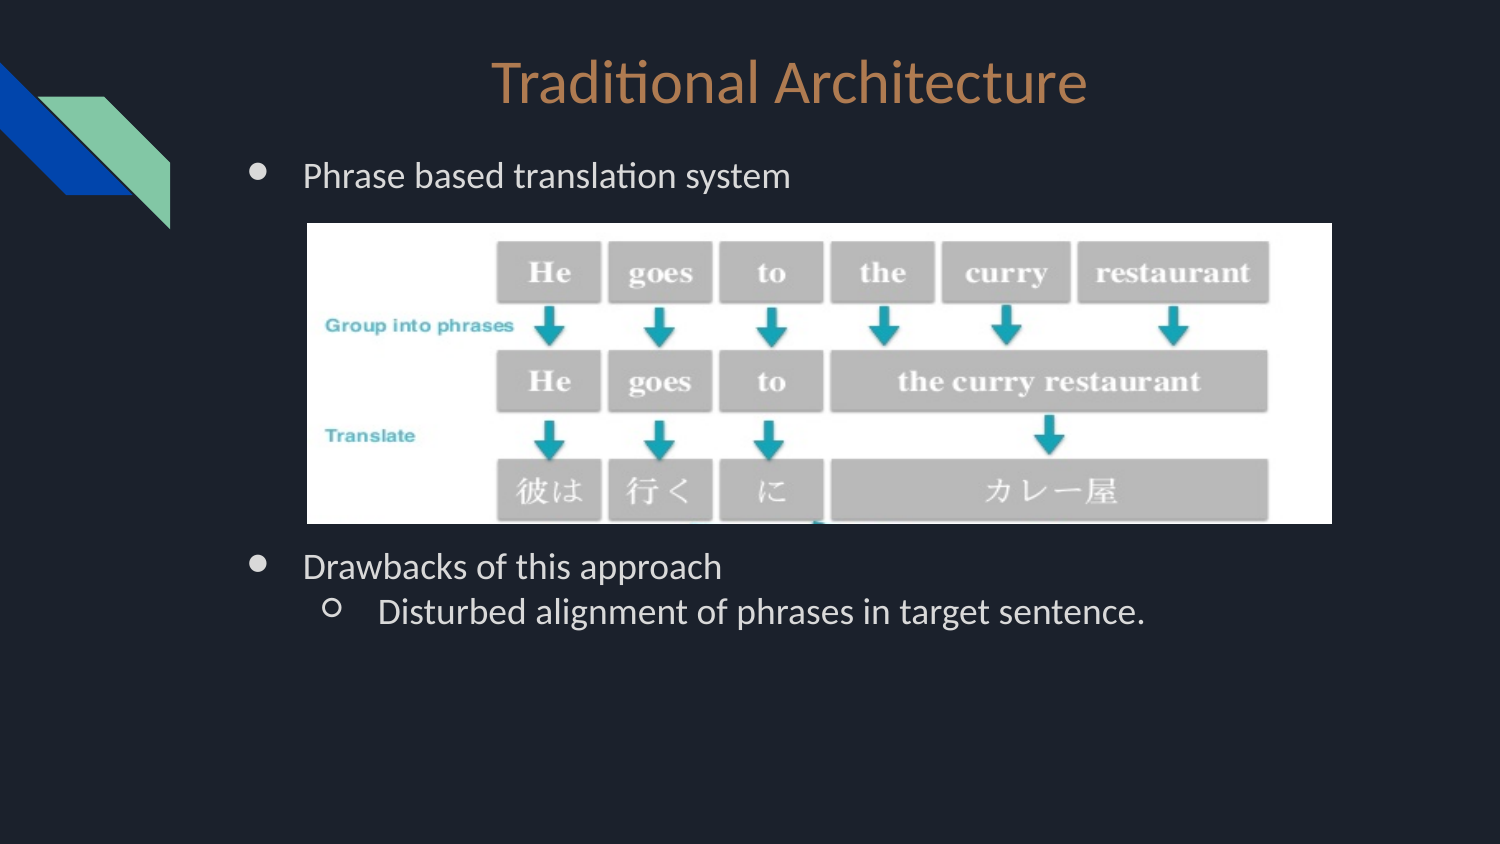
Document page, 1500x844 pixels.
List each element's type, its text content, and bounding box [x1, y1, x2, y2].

picture [307, 223, 1332, 524]
list Phrase based translation system Drawbacks of this approach Disturbed alignment of phrases in target sentence. [212, 135, 1427, 801]
title Traditional Architecture [212, 26, 1368, 135]
